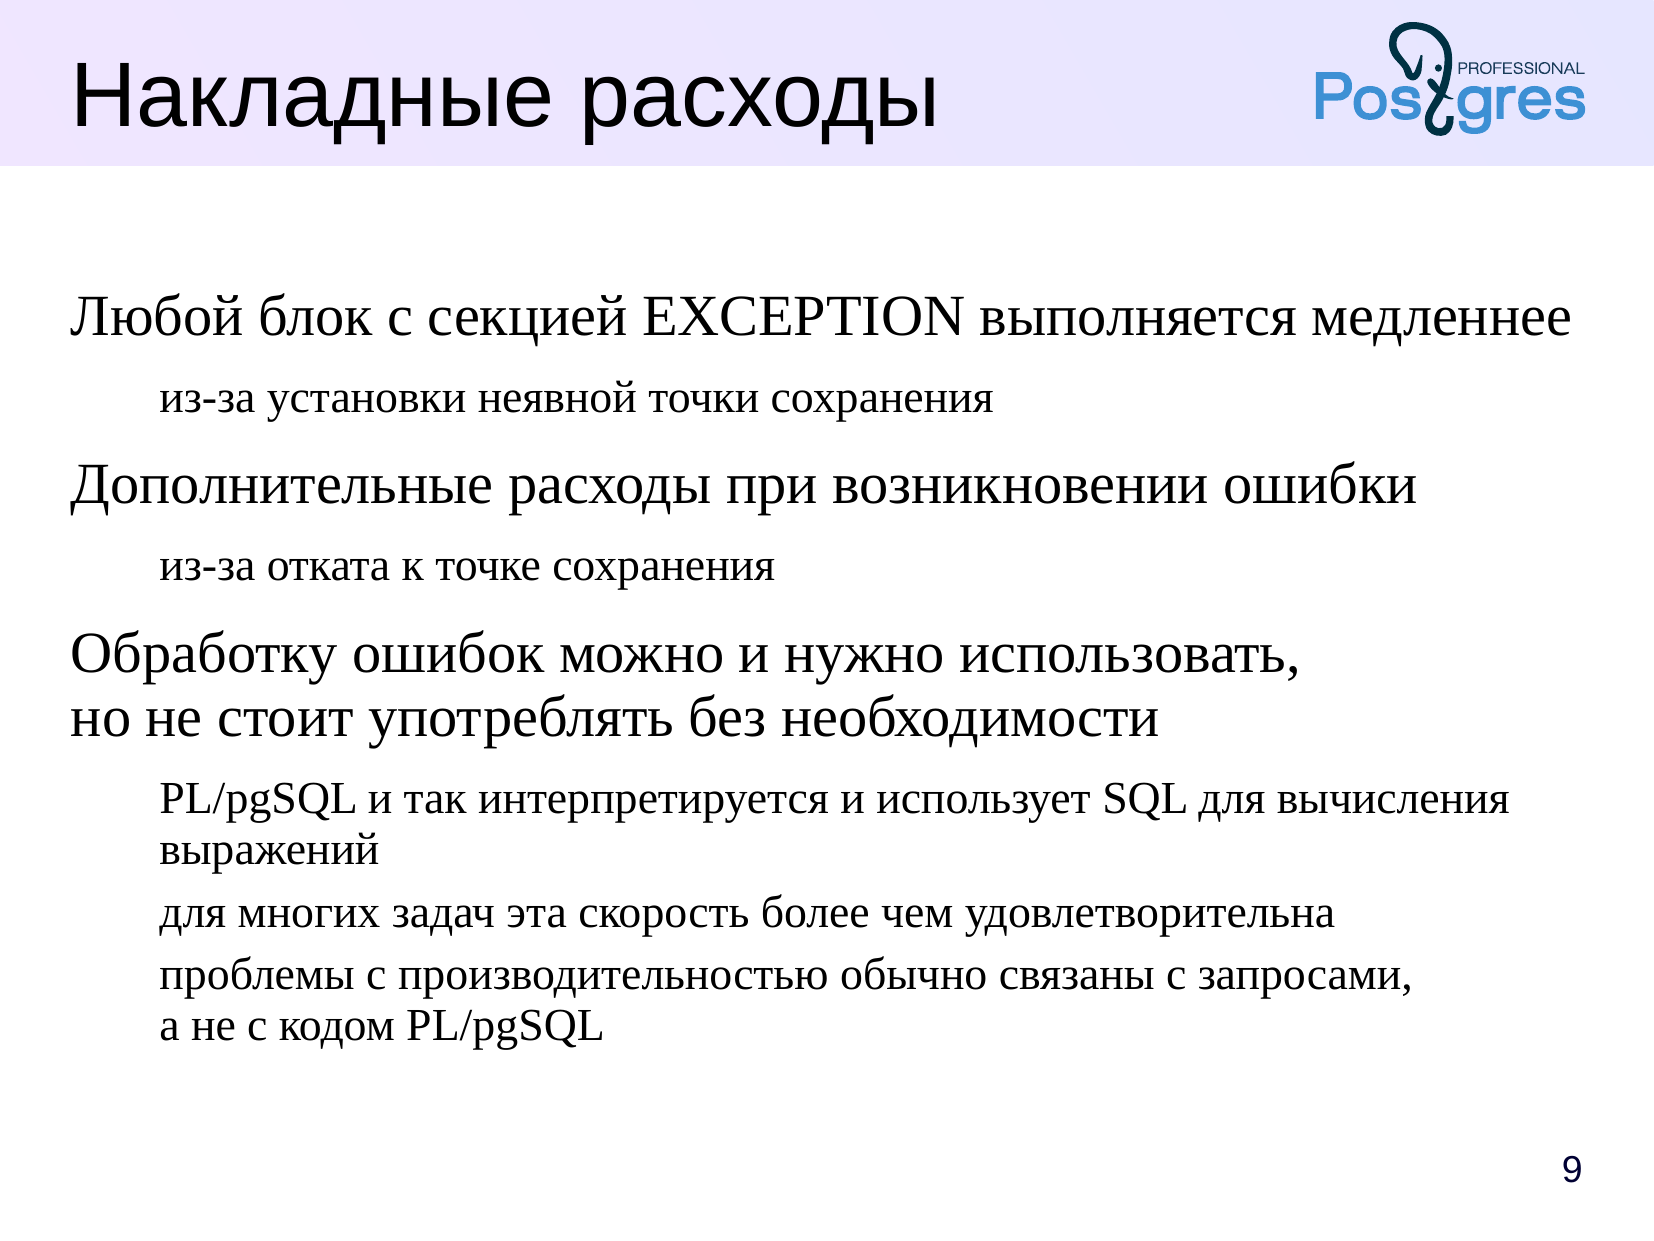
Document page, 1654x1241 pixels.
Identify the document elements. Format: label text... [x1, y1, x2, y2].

title Накладные расходы [70, 43, 1241, 147]
list Любой блок с секцией EXCEPTION выполняется медленнее из-за установки неявной точки сохранения Дополнительные расходы при возникновении ошибки из-за отката к точке сохранения Обработку ошибок можно и нужно использовать, но не стоит употреблять без необходимости PL/pgSQL и так интерпретируется и использует SQL для вычисления выражений для многих задач эта скорость более чем удовлетворительна проблемы с производительностью обычно связаны с запросами, а не с кодом PL/pgSQL [70, 283, 1583, 1141]
